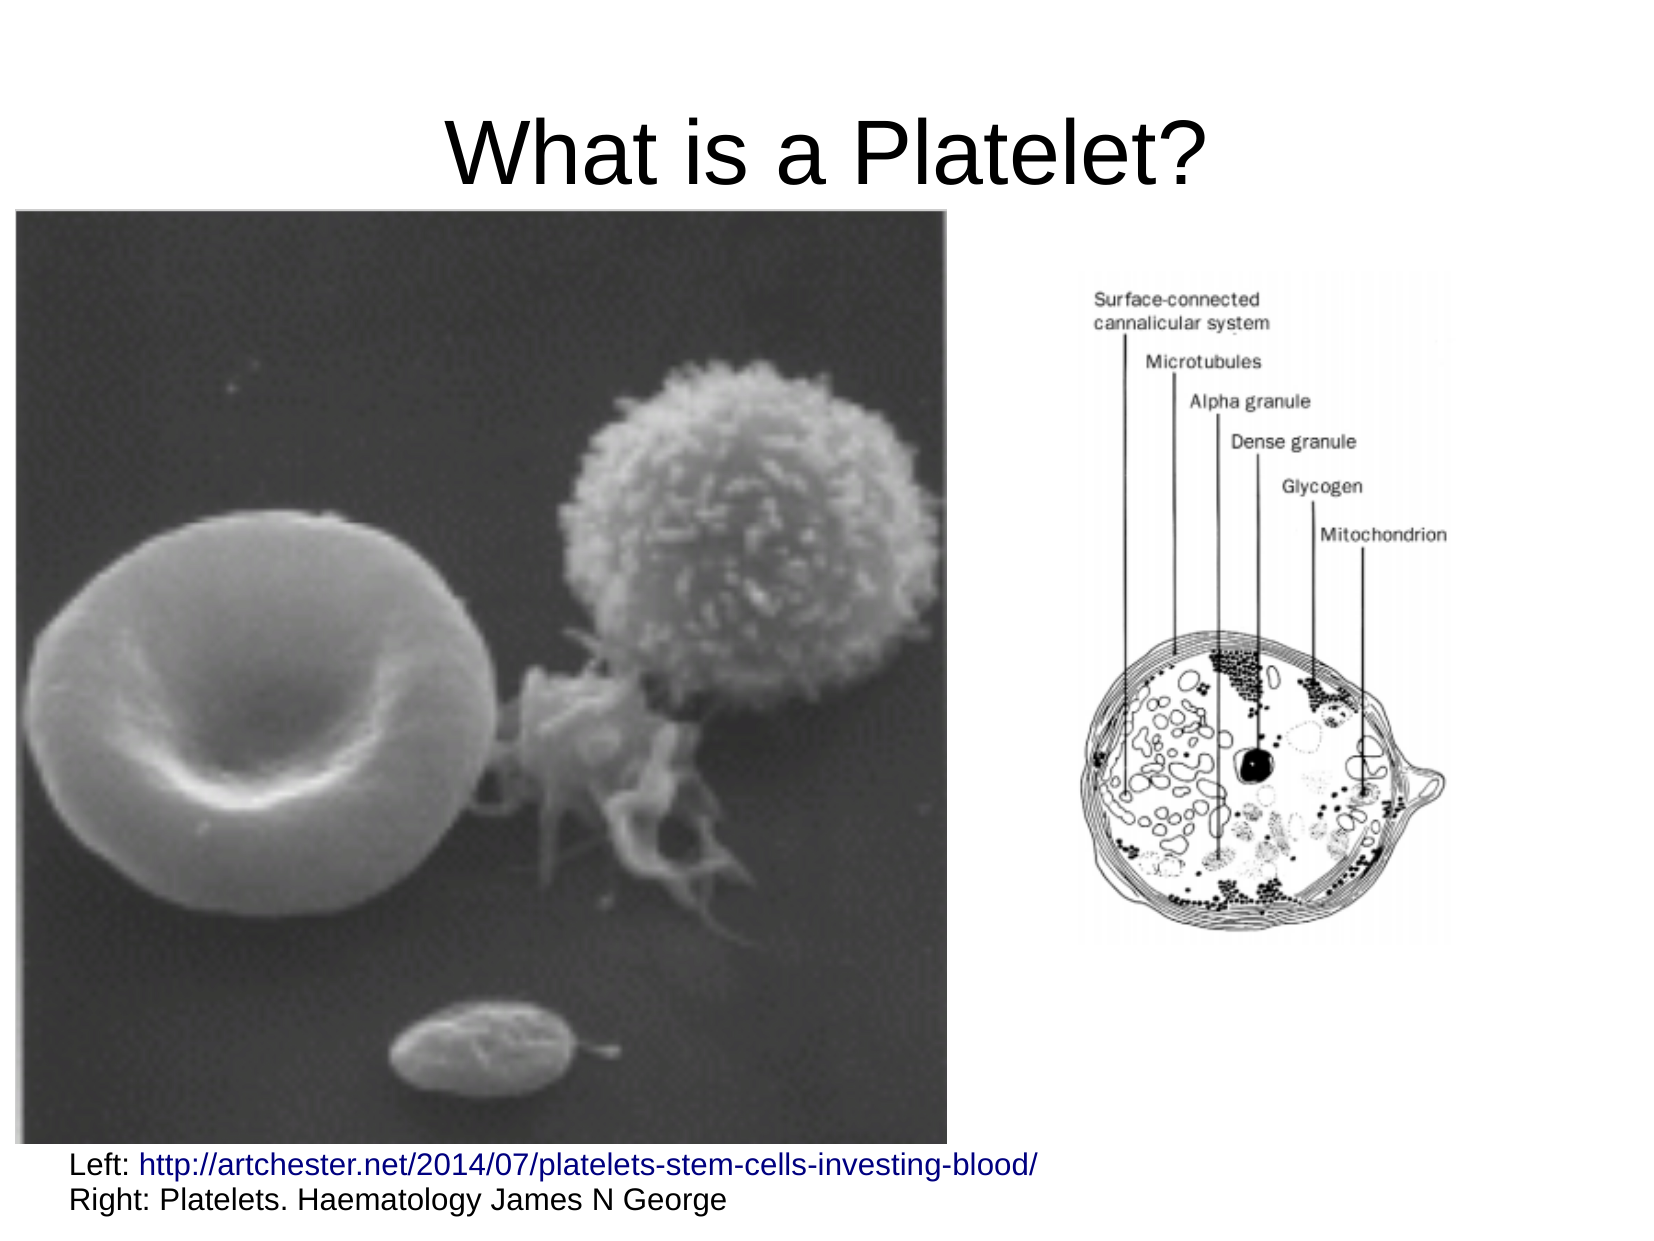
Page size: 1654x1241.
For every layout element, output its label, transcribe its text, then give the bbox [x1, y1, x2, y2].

text_box Left: http://artchester.net/2014/07/platelets-stem-cells-investing-blood/ Right: Platelets. Haematology James N George [54, 1140, 1156, 1225]
picture [1068, 271, 1456, 946]
title What is a Platelet? [82, 49, 1571, 257]
picture [15, 209, 947, 1144]
